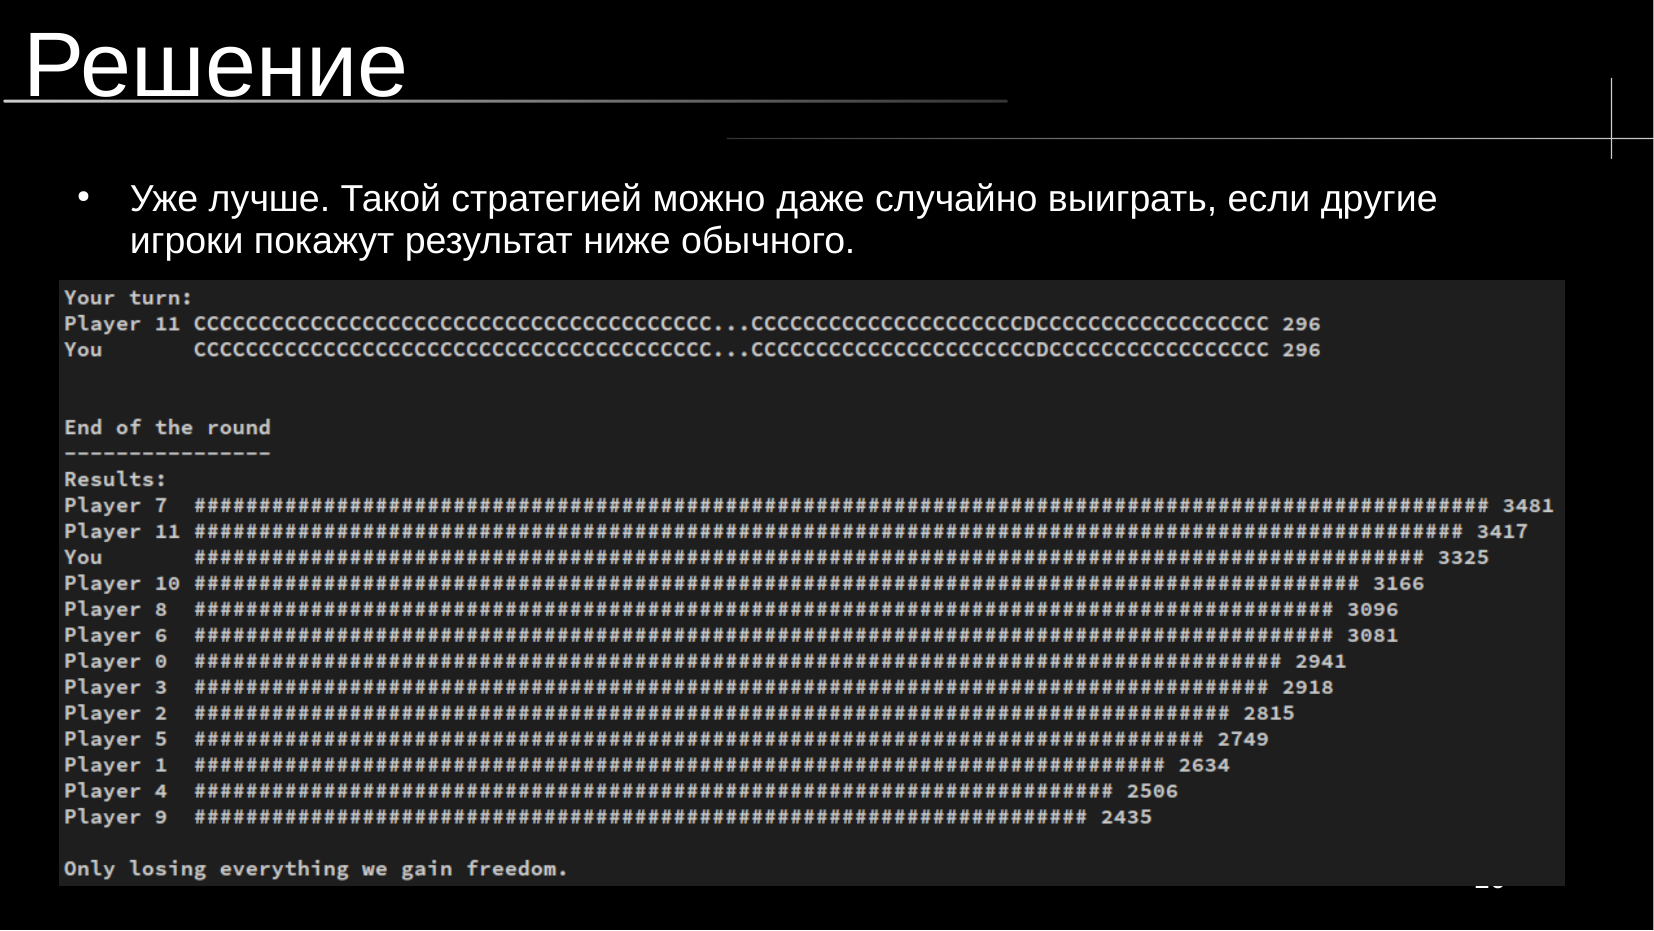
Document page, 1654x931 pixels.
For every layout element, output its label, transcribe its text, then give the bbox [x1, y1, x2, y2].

list Уже лучше. Такой стратегией можно даже случайно выиграть, если другие игроки покажут результат ниже обычного. [59, 177, 1477, 280]
title Решение [23, 11, 1589, 119]
picture [59, 280, 1565, 886]
